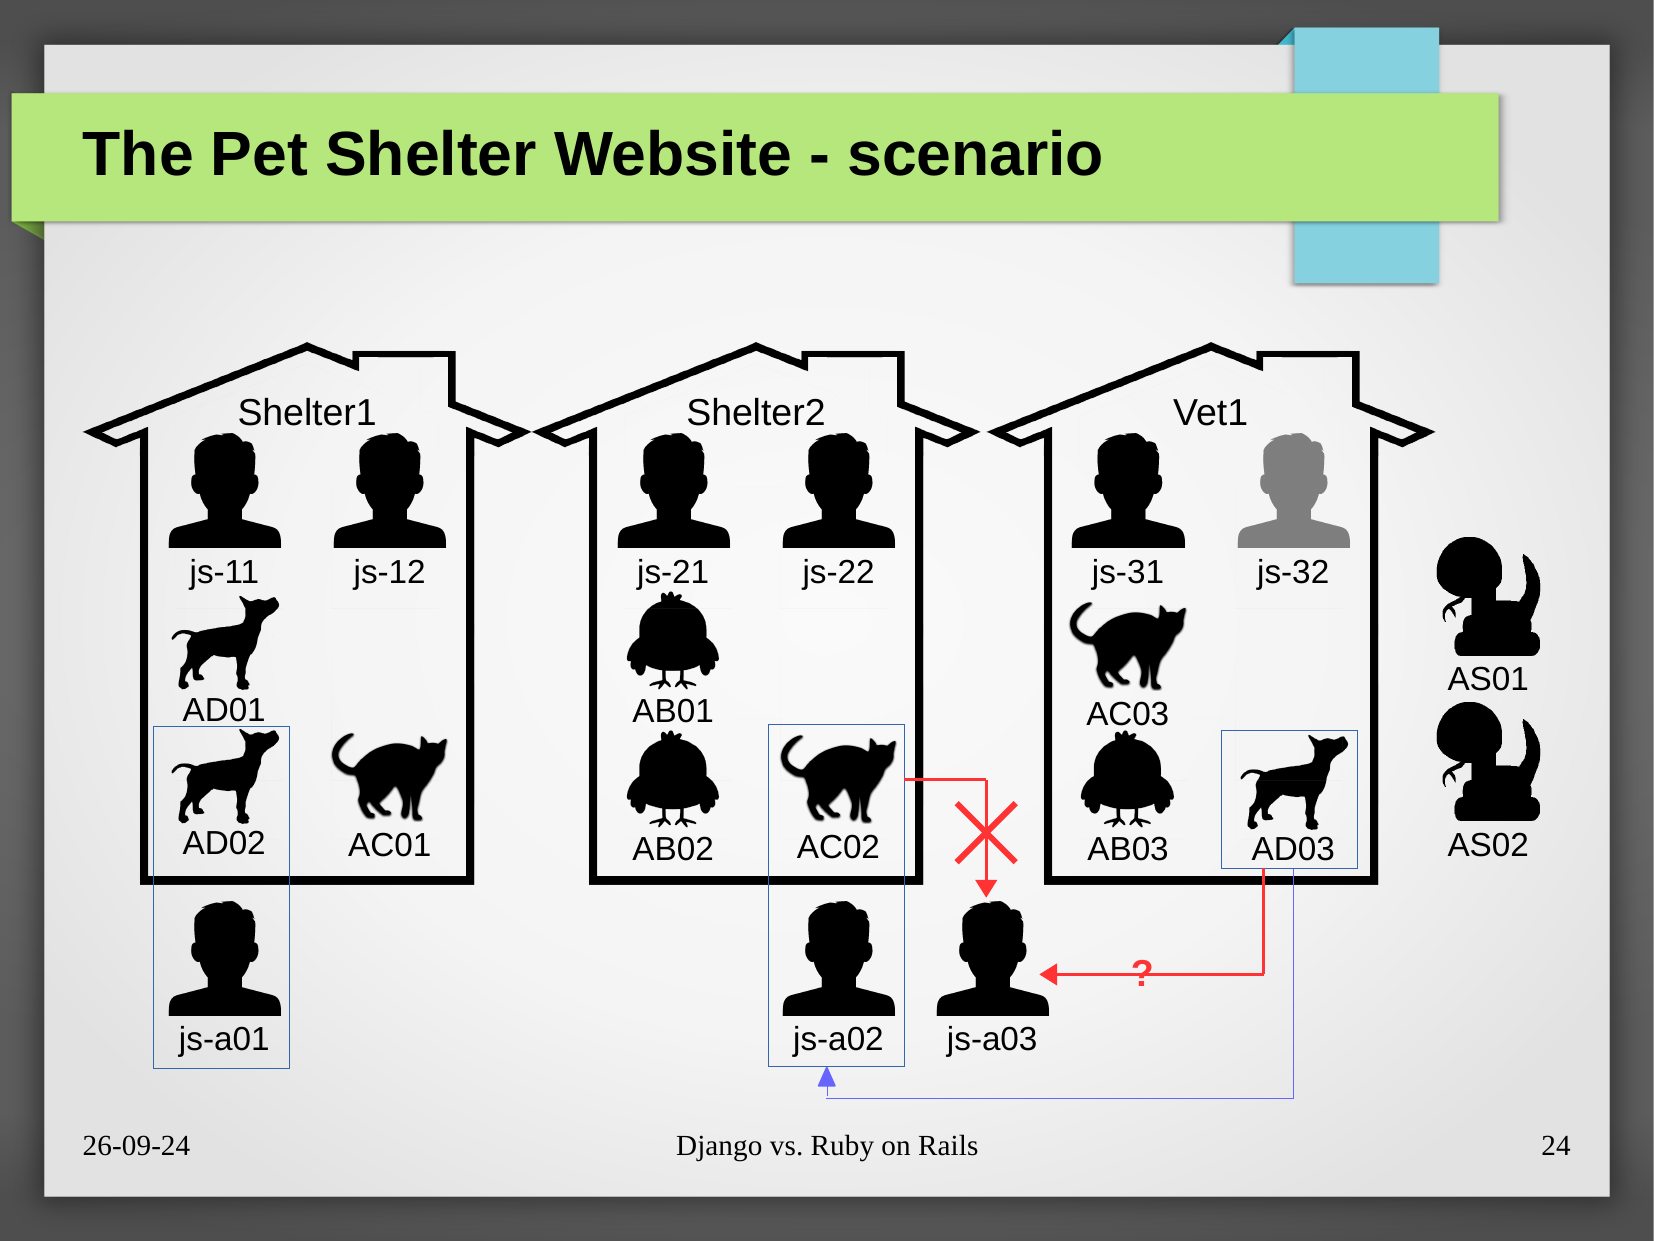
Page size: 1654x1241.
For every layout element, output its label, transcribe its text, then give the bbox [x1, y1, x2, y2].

text_box AC03 [1136, 704, 1146, 723]
picture [0, 0, 1654, 1241]
text_box AC03 [1093, 706, 1101, 716]
text_box AS01 [1436, 656, 1548, 702]
text_box js-11 [165, 542, 284, 583]
text_box AC02 [779, 817, 898, 877]
text_box AB02 [614, 831, 733, 879]
text_box AS02 [1429, 821, 1548, 875]
text_box AC01 [330, 815, 449, 875]
text_box AD01 [210, 701, 223, 716]
text_box AD01 [189, 702, 197, 712]
text_box js-a01 [165, 1009, 284, 1068]
text_box js-12 [330, 542, 449, 602]
title The Pet Shelter Website - scenario [82, 94, 1264, 213]
text_box AC03 [1089, 718, 1105, 725]
text_box ? [1116, 944, 1199, 1002]
text_box js-31 [1068, 542, 1188, 601]
text_box AB03 [1068, 831, 1188, 879]
text_box js-21 [614, 542, 733, 602]
text_box AD01 [232, 700, 242, 716]
text_box js-a03 [933, 1009, 1052, 1069]
text_box AC03 [1068, 684, 1188, 725]
text_box AD01 [165, 694, 284, 716]
text_box js-32 [1234, 548, 1353, 602]
text_box js-22 [779, 542, 898, 602]
text_box AD02 [165, 828, 284, 873]
text_box js-a02 [779, 1009, 898, 1066]
